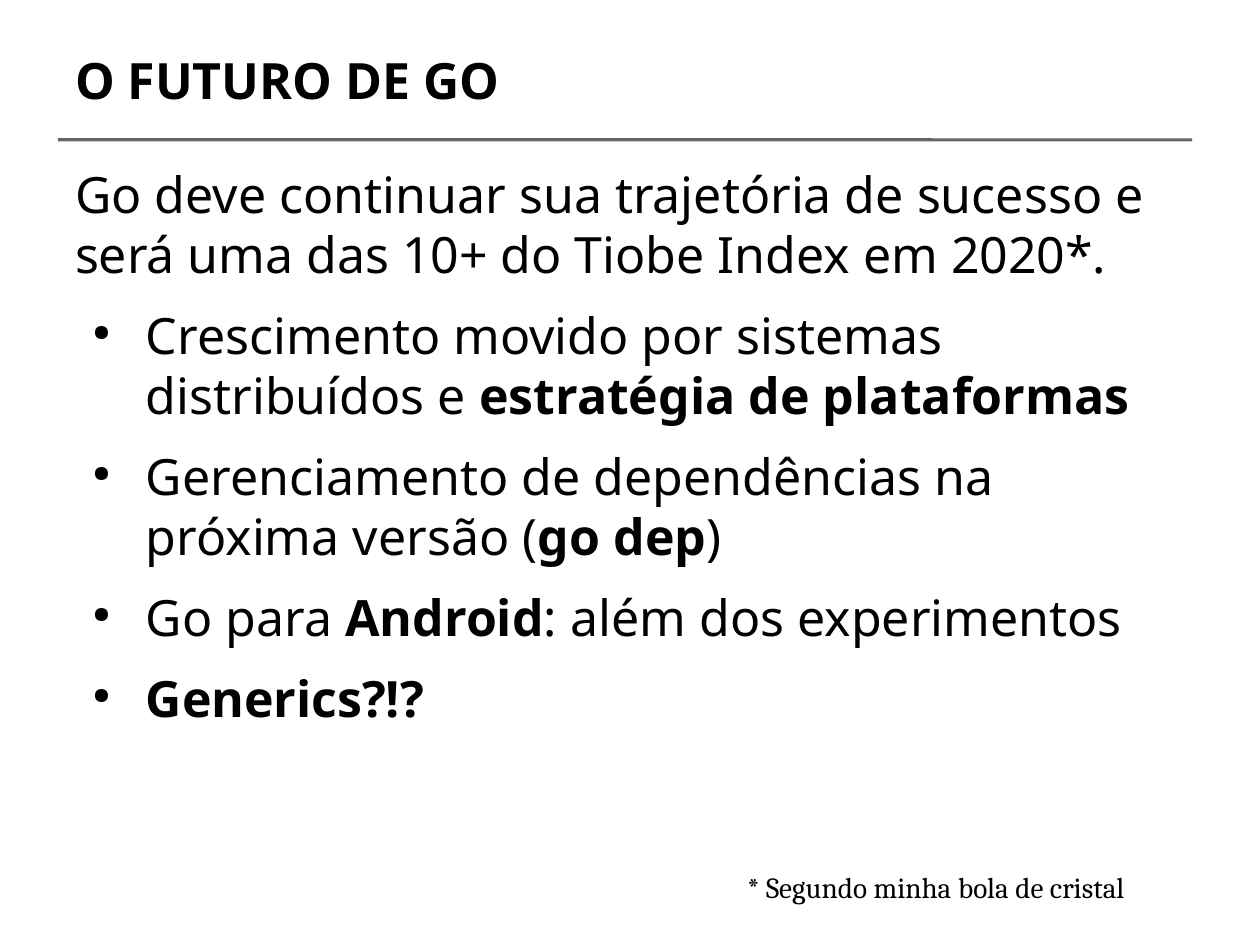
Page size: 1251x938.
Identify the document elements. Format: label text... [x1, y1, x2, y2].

title O FUTURO DE GO [62, 37, 1188, 122]
text_box * Segundo minha bola de cristal [732, 865, 1250, 938]
list Go deve continuar sua trajetória de sucesso e será uma das 10+ do Tiobe Index em 2020*. Crescimento movido por sistemas distribuídos e estratégia de plataformas Gerenciamento de dependências na próxima versão (go dep) Go para Android: além dos experimentos Generics?!? [62, 151, 1188, 831]
